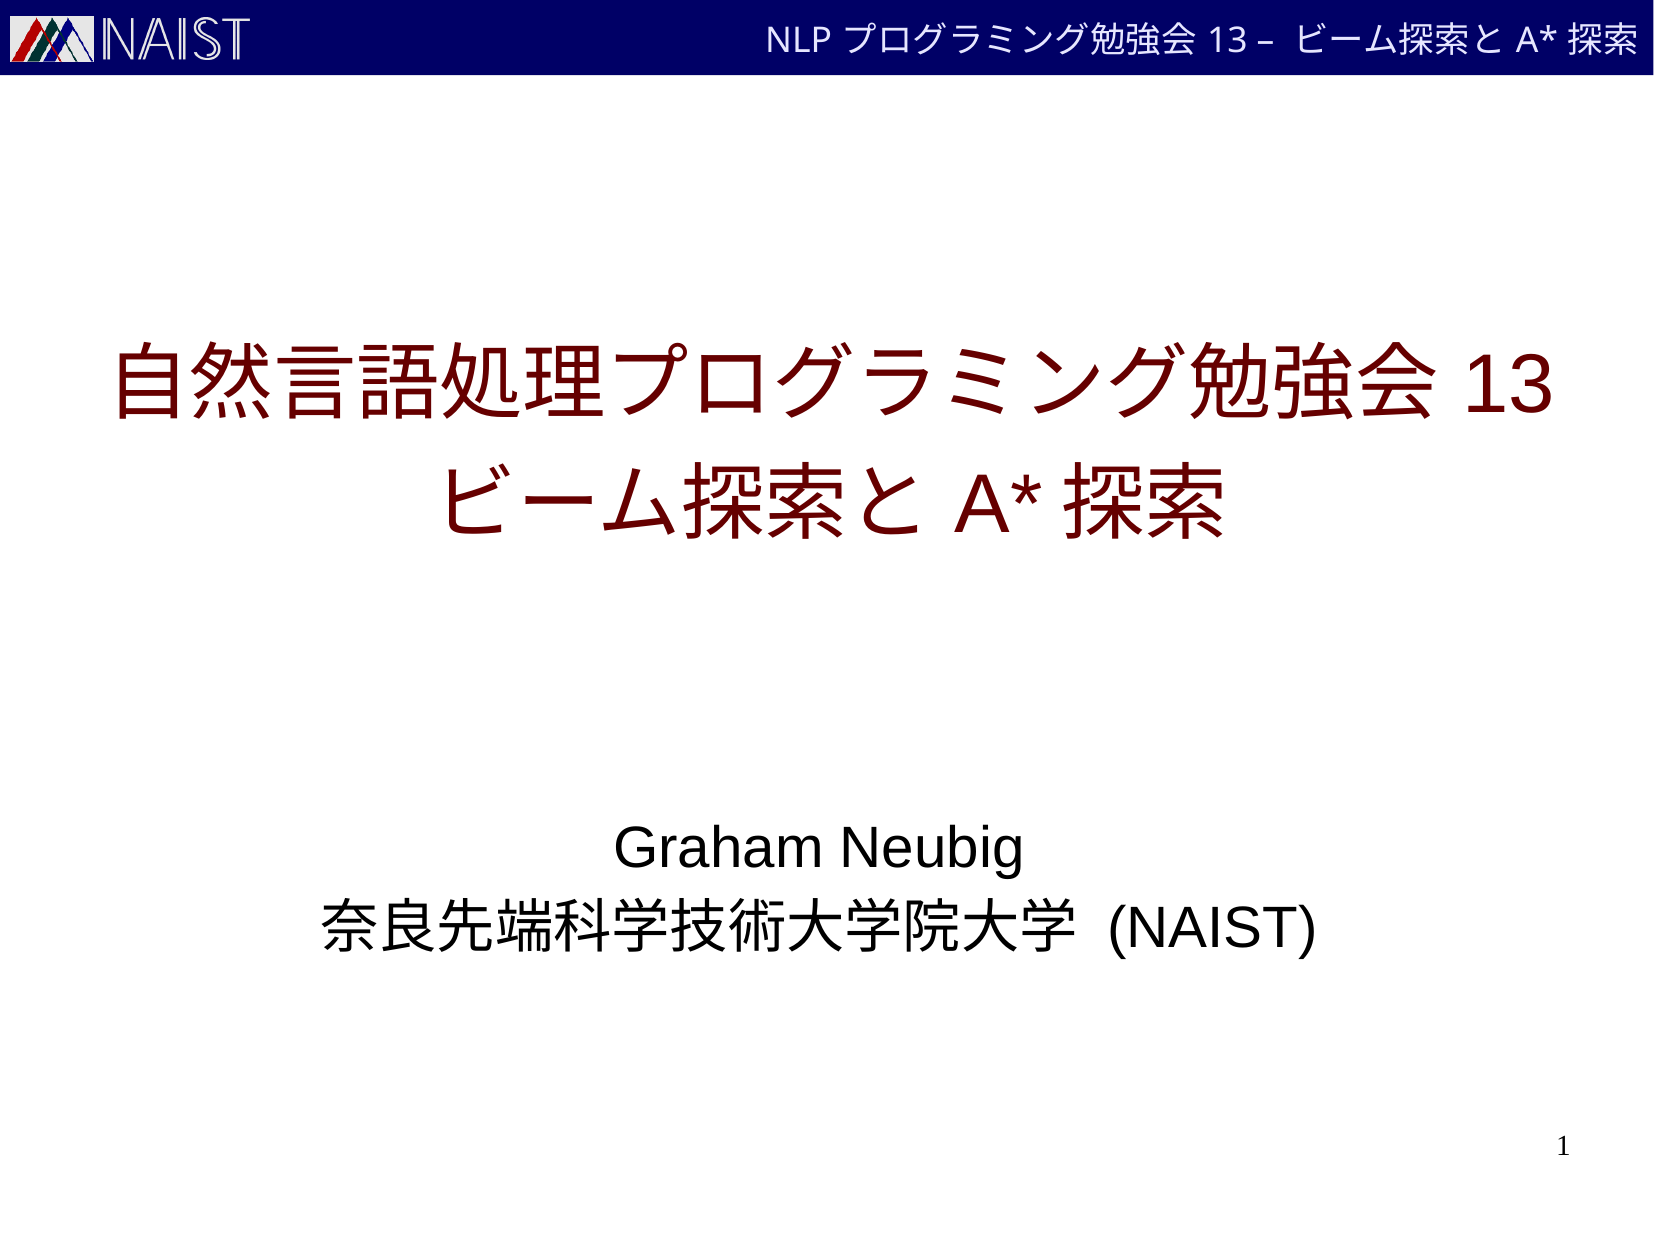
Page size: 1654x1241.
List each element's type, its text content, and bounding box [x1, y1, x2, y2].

subtitle Graham Neubig 奈良先端科学技術大学院大学 (NAIST) [75, 780, 1564, 999]
picture [102, 17, 251, 60]
picture [10, 16, 94, 62]
title 自然言語処理プログラミング勉強会13 ビーム探索とA*探索 [86, 339, 1576, 533]
